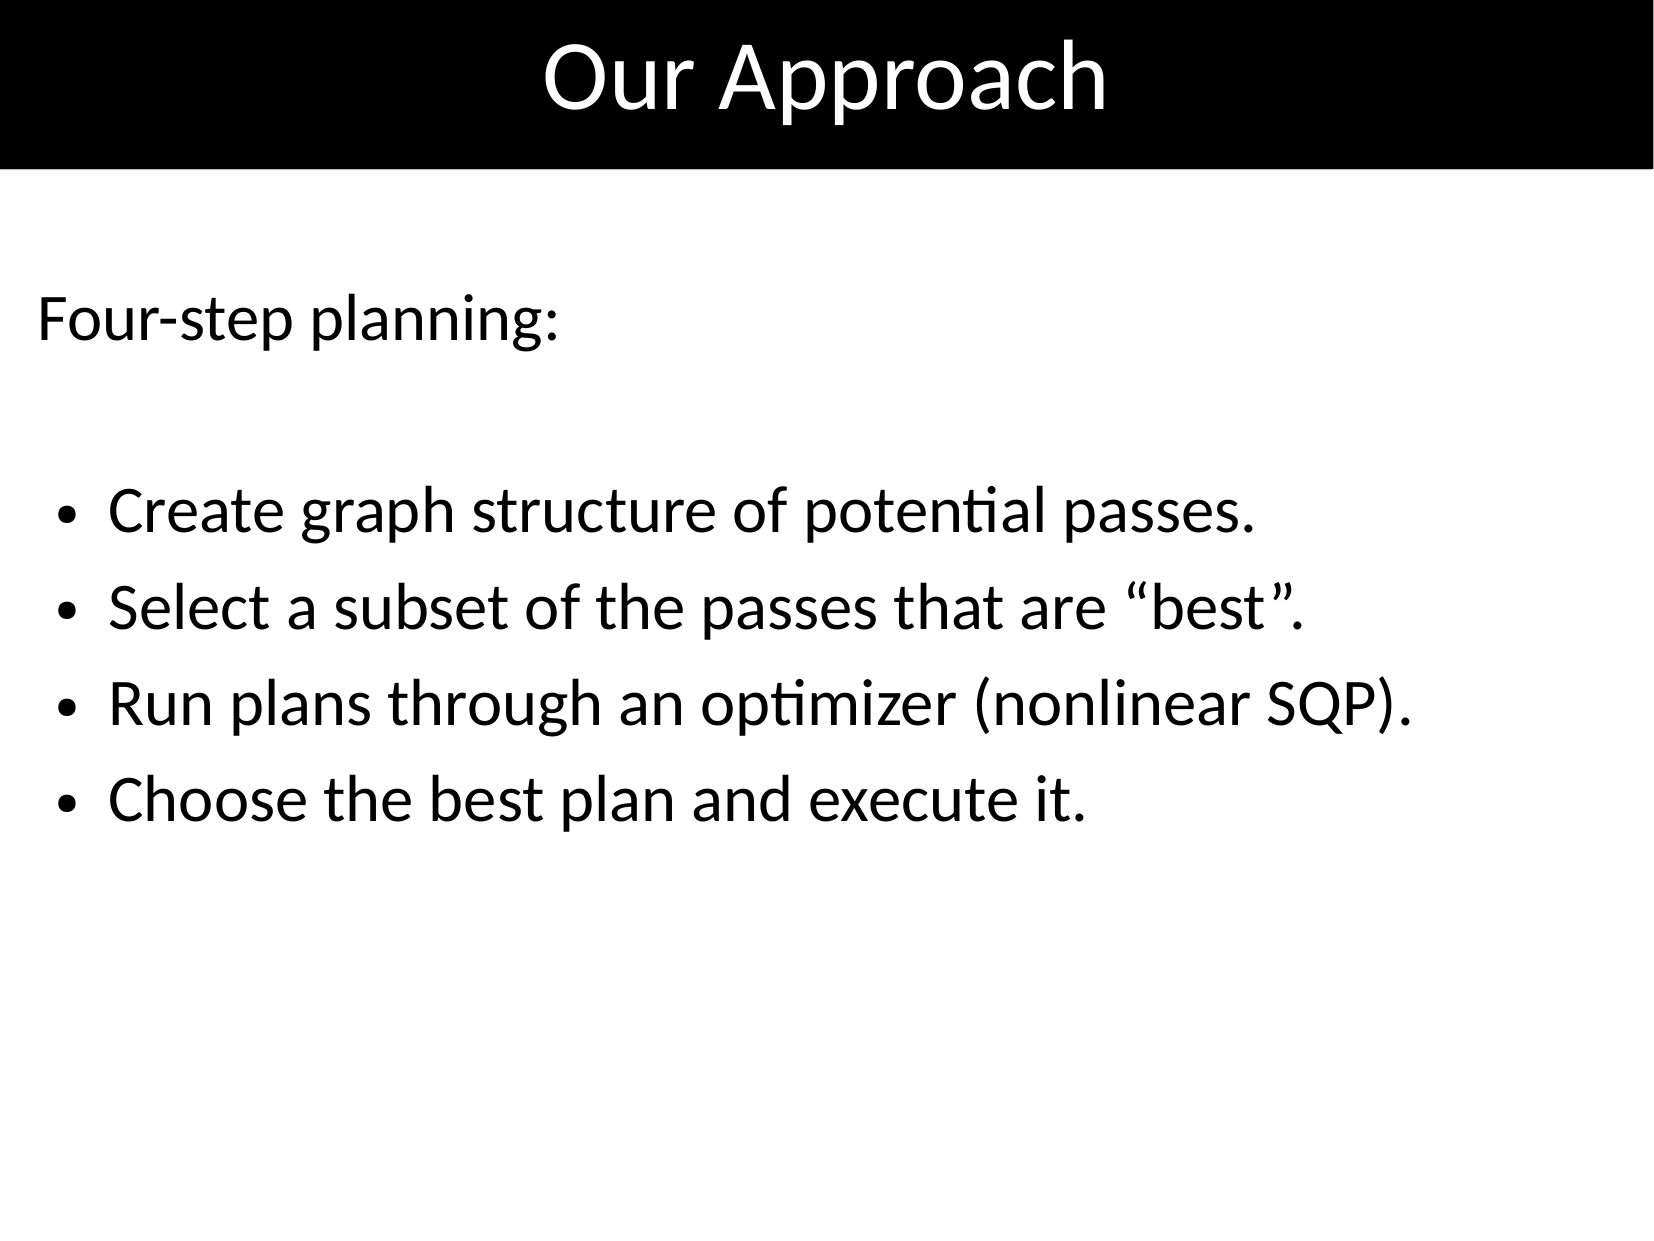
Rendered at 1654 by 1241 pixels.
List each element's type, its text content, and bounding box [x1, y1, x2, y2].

title Our Approach [0, 0, 1654, 169]
list Four-step planning: Create graph structure of potential passes. Select a subset of the passes that are “best”. Run plans through an optimizer (nonlinear SQP). Choose the best plan and execute it. [37, 193, 1613, 1201]
